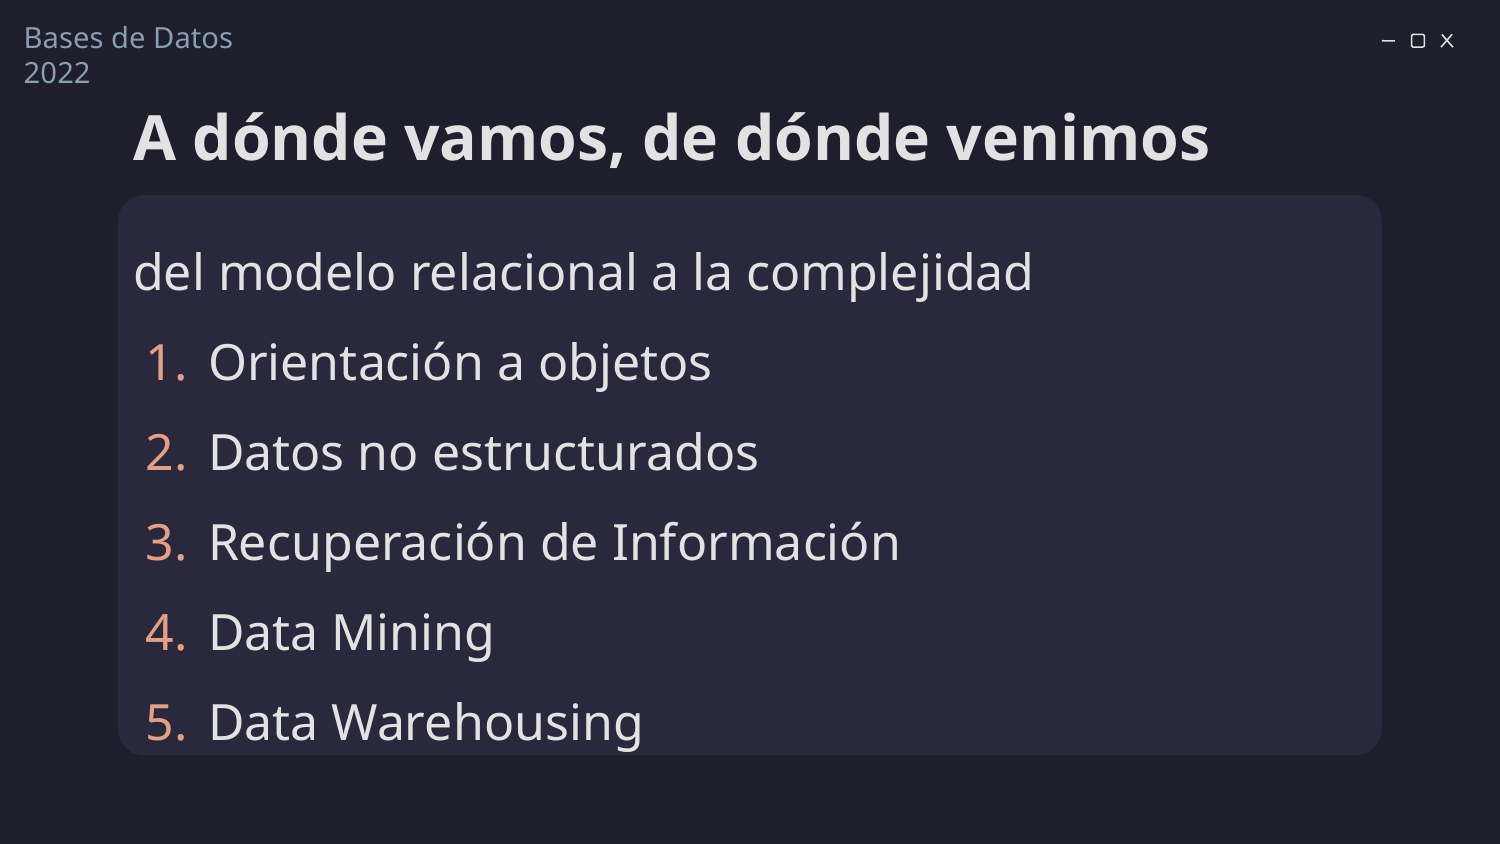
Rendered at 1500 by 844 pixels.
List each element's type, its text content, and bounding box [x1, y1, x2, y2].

list del modelo relacional a la complejidad Orientación a objetos Datos no estructurados Recuperación de Información Data Mining Data Warehousing [118, 195, 1382, 750]
title A dónde vamos, de dónde venimos [118, 88, 1382, 183]
